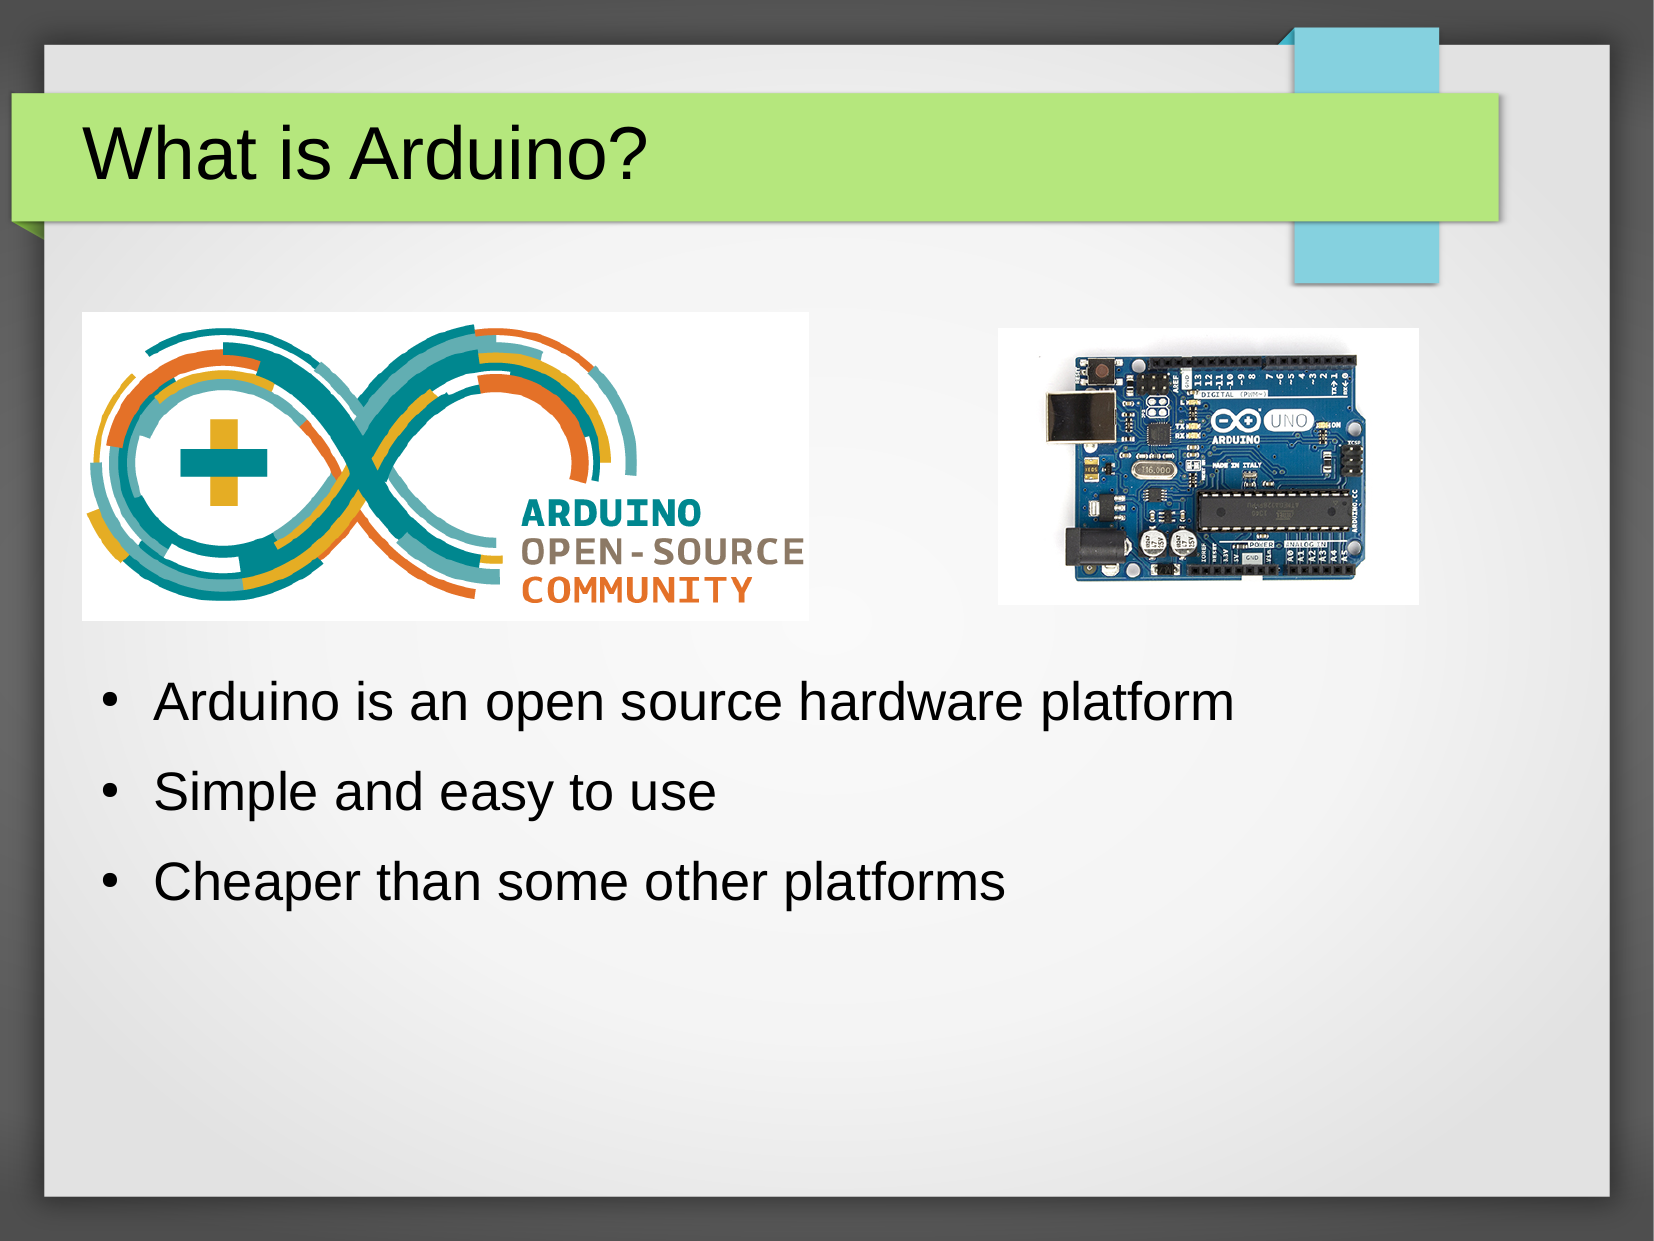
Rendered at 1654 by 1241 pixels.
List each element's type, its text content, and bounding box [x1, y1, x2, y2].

list Arduino is an open source hardware platform Simple and easy to use Cheaper than some other platforms [82, 670, 1571, 1015]
title What is Arduino? [82, 94, 1264, 213]
picture [0, 0, 1654, 1241]
